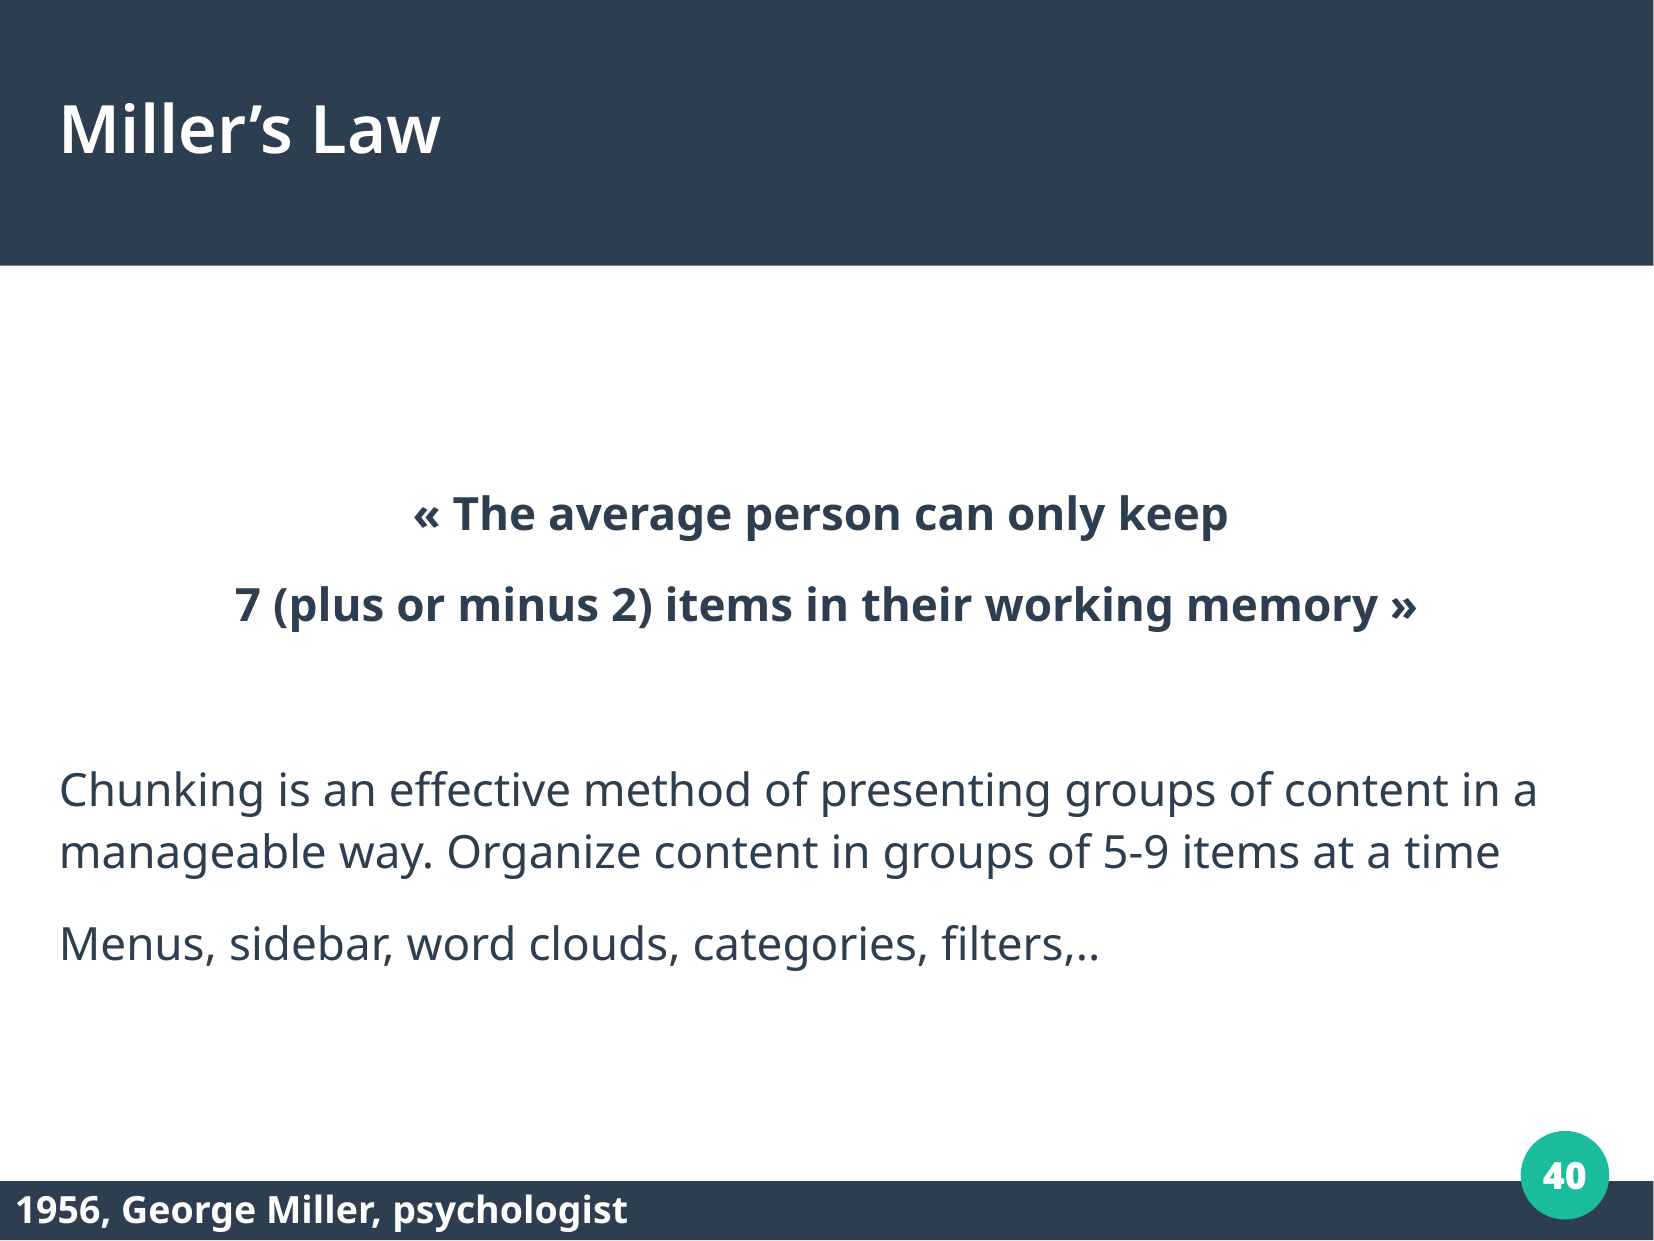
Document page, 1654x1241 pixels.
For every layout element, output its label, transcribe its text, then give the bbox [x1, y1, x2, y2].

title Miller’s Law [59, 49, 1595, 207]
text_box 1956, George Miller, psychologist [0, 1175, 1654, 1241]
list « The average person can only keep 7 (plus or minus 2) items in their working memory » Chunking is an effective method of presenting groups of content in a manageable way. Organize content in groups of 5-9 items at a time Menus, sidebar, word clouds, categories, filters,.. [59, 285, 1595, 1171]
